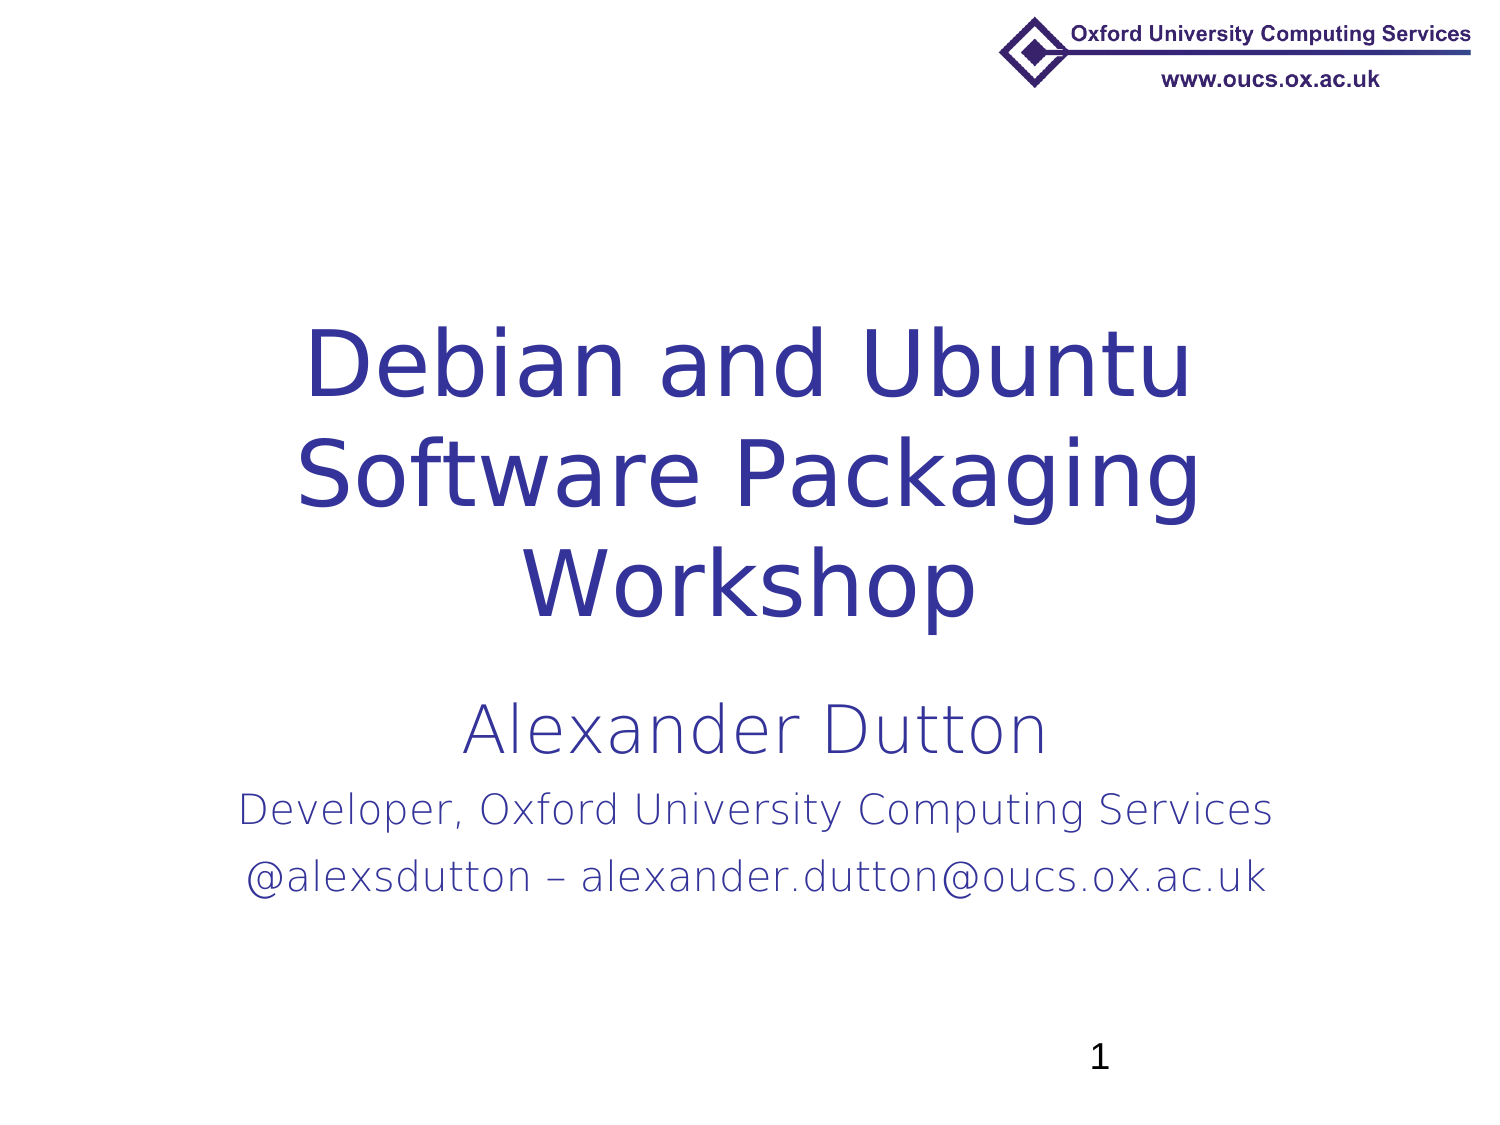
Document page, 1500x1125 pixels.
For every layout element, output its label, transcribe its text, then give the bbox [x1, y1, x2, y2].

title Debian and Ubuntu Software Packaging Workshop [112, 297, 1388, 643]
picture [998, 16, 1471, 102]
subtitle Alexander Dutton Developer, Oxford University Computing Services @alexsdutton – alexander.dutton@oucs.ox.ac.uk [159, 678, 1352, 967]
